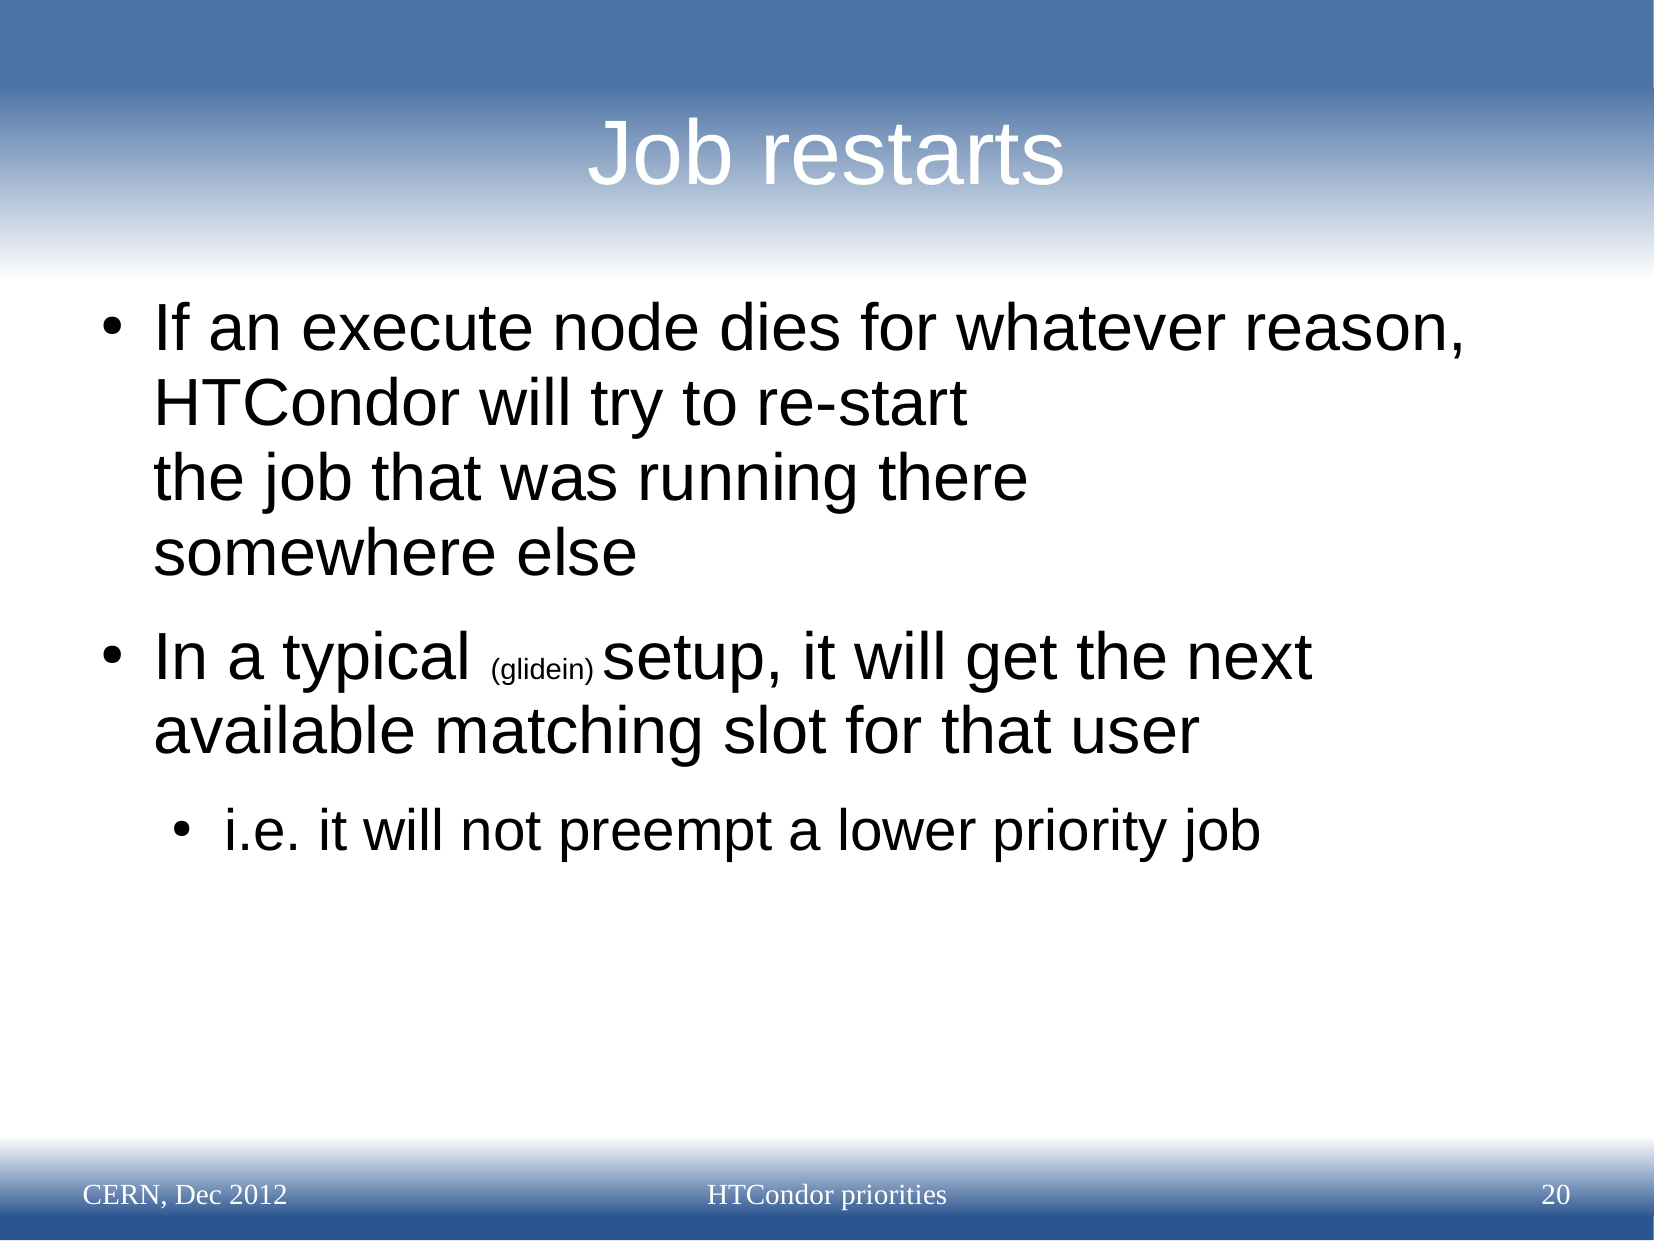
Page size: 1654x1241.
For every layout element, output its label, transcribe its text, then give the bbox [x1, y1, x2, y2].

title Job restarts [82, 49, 1571, 257]
list If an execute node dies for whatever reason, HTCondor will try to re-start the job that was running there somewhere else In a typical (glidein) setup, it will get the next available matching slot for that user i.e. it will not preempt a lower priority job [82, 290, 1571, 1010]
